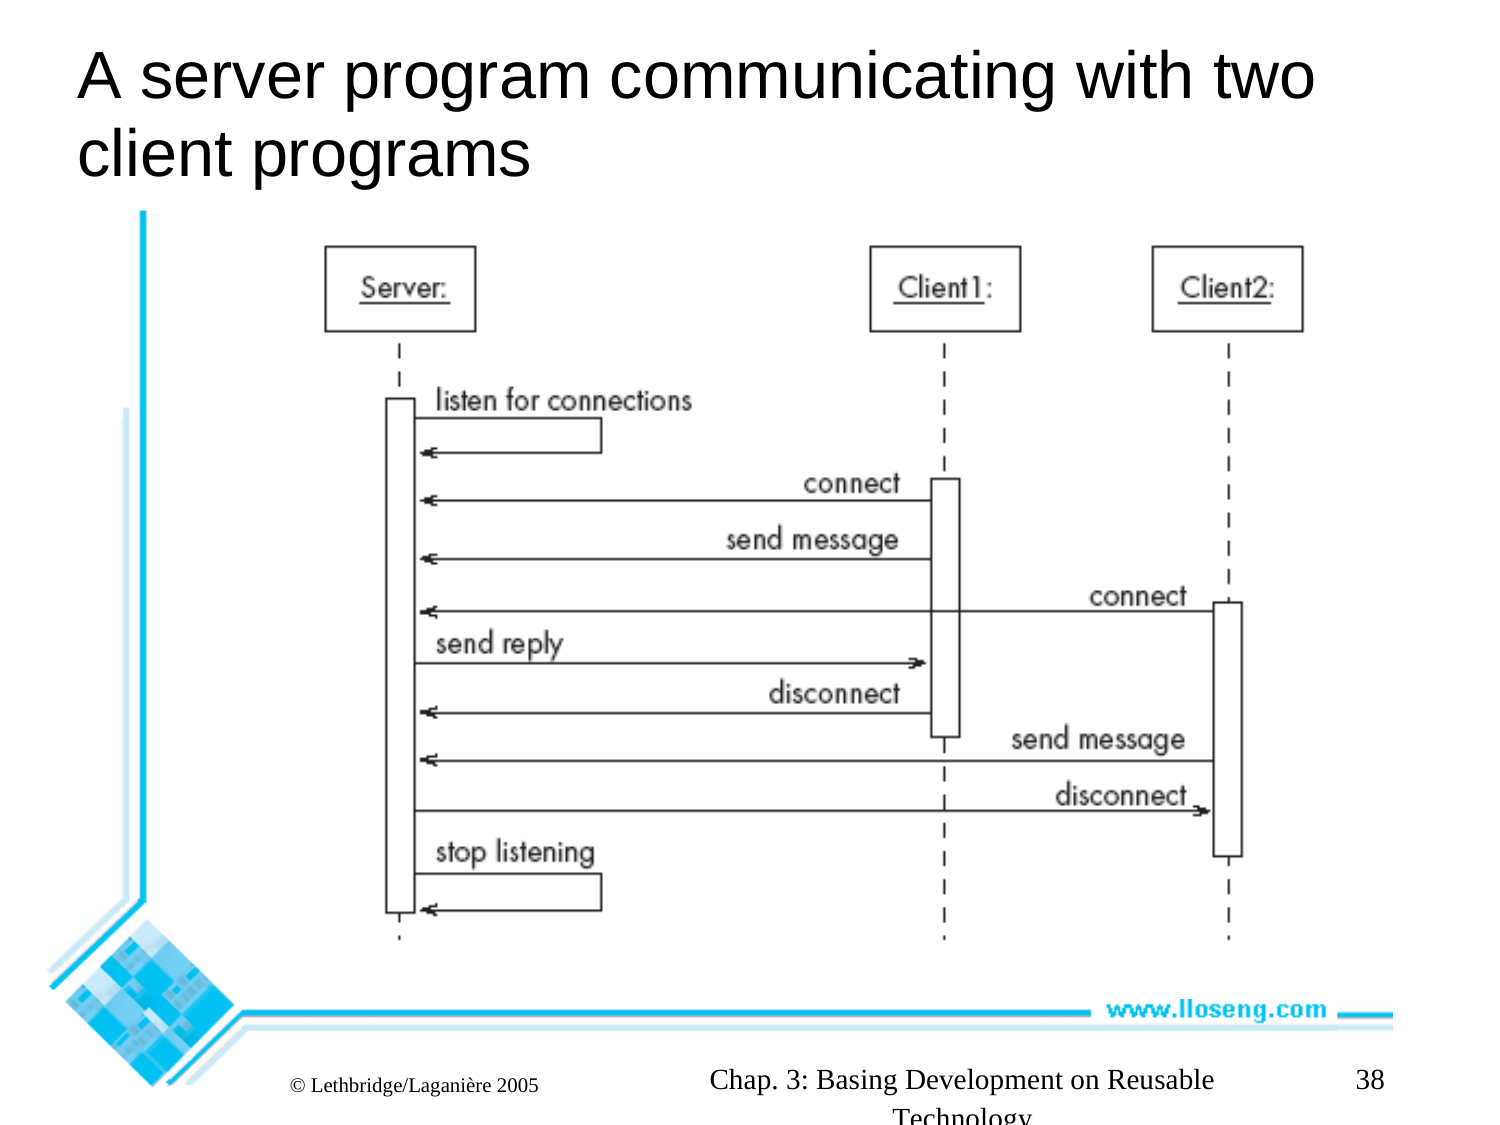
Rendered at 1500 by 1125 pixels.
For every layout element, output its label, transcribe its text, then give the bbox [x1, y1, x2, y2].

text_box 15 [1325, 1050, 1401, 1125]
text_box Chap. 3: Basing Development on Reusable Technology [624, 1050, 1300, 1125]
title A server program communicating with two client programs [62, 27, 1413, 198]
text_box © Lethbridge/Laganière 2005 [275, 1062, 601, 1125]
picture [299, 218, 1326, 960]
picture [35, 199, 1363, 1089]
